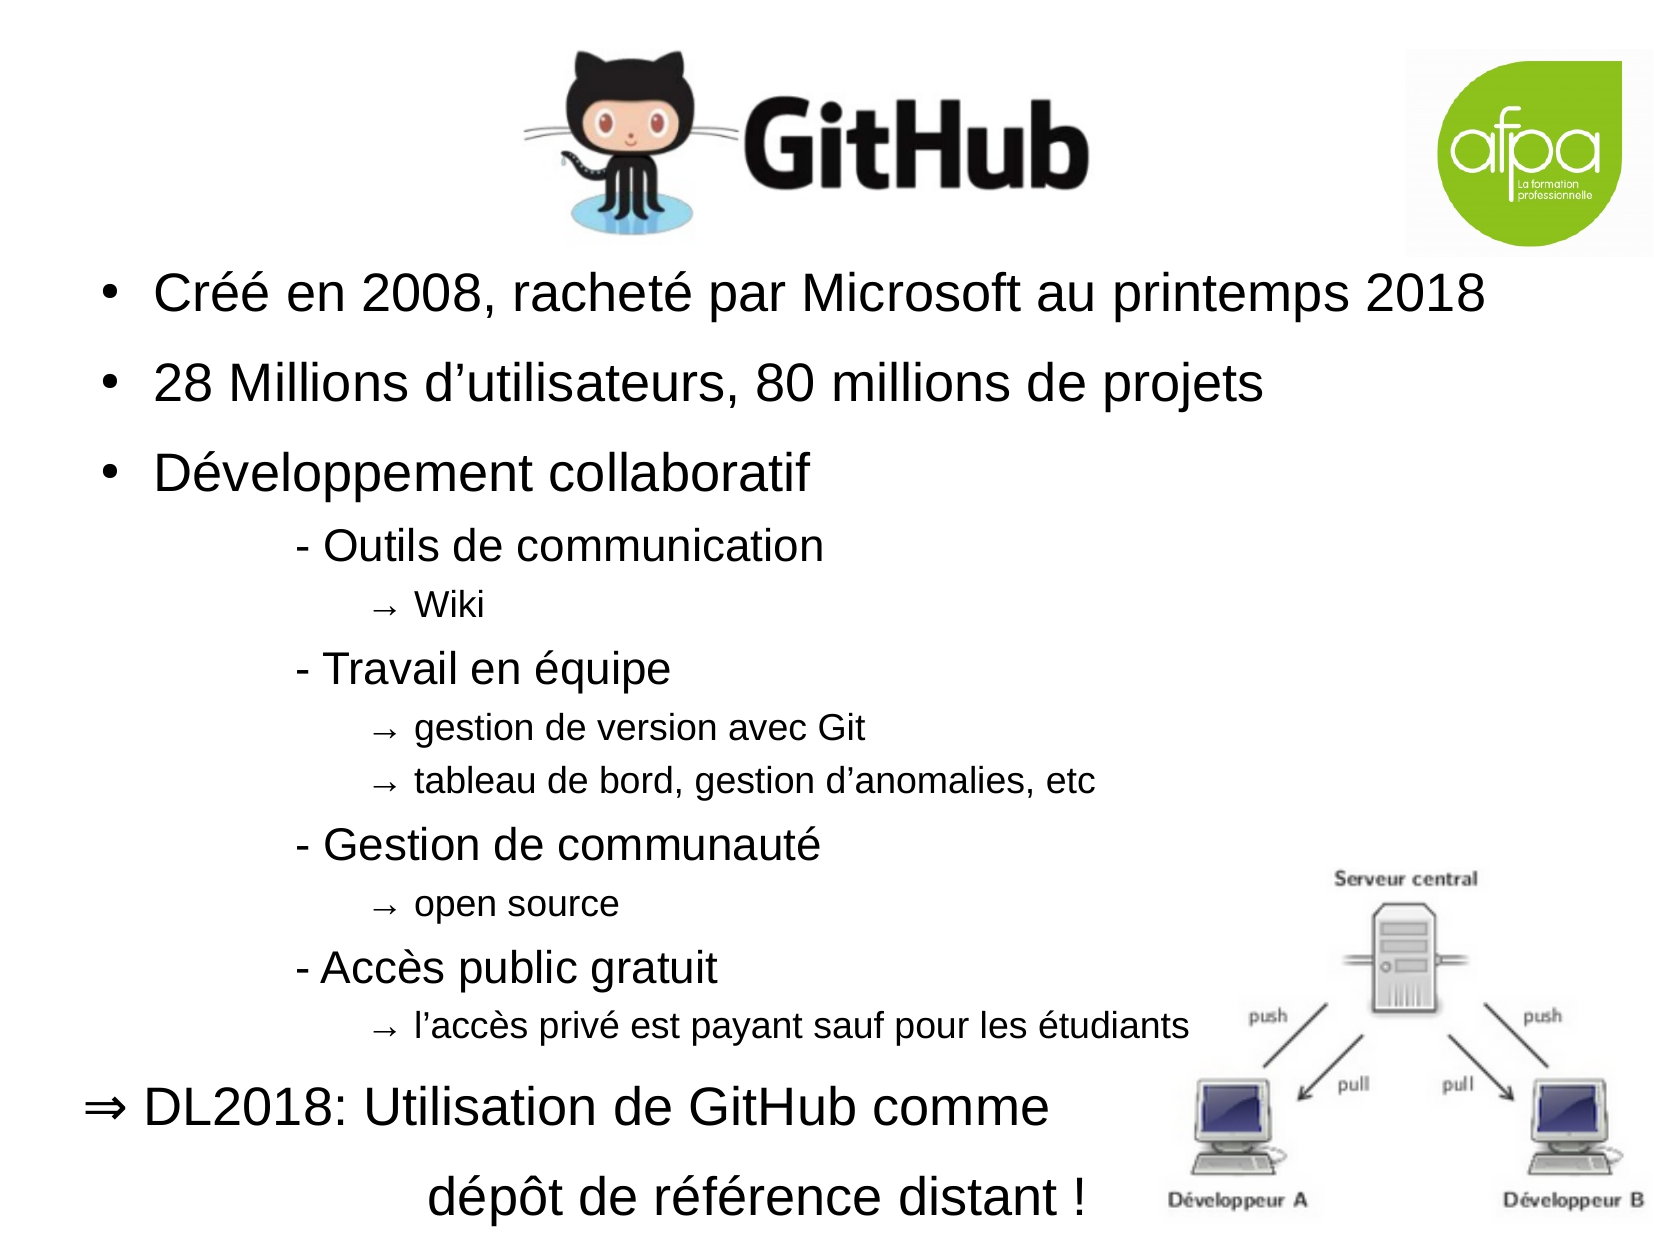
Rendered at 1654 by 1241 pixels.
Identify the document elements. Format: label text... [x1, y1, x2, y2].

list Créé en 2008, racheté par Microsoft au printemps 2018 28 Millions d’utilisateurs, 80 millions de projets Développement collaboratif - Outils de communication → Wiki - Travail en équipe → gestion de version avec Git → tableau de bord, gestion d’anomalies, etc - Gestion de communauté → open source - Accès public gratuit → l’accès privé est payant sauf pour les étudiants ⇒ DL2018: Utilisation de GitHub comme dépôt de référence distant ! [82, 262, 1571, 1176]
picture [500, 24, 1158, 262]
picture [1405, 49, 1654, 257]
picture [1139, 867, 1654, 1236]
